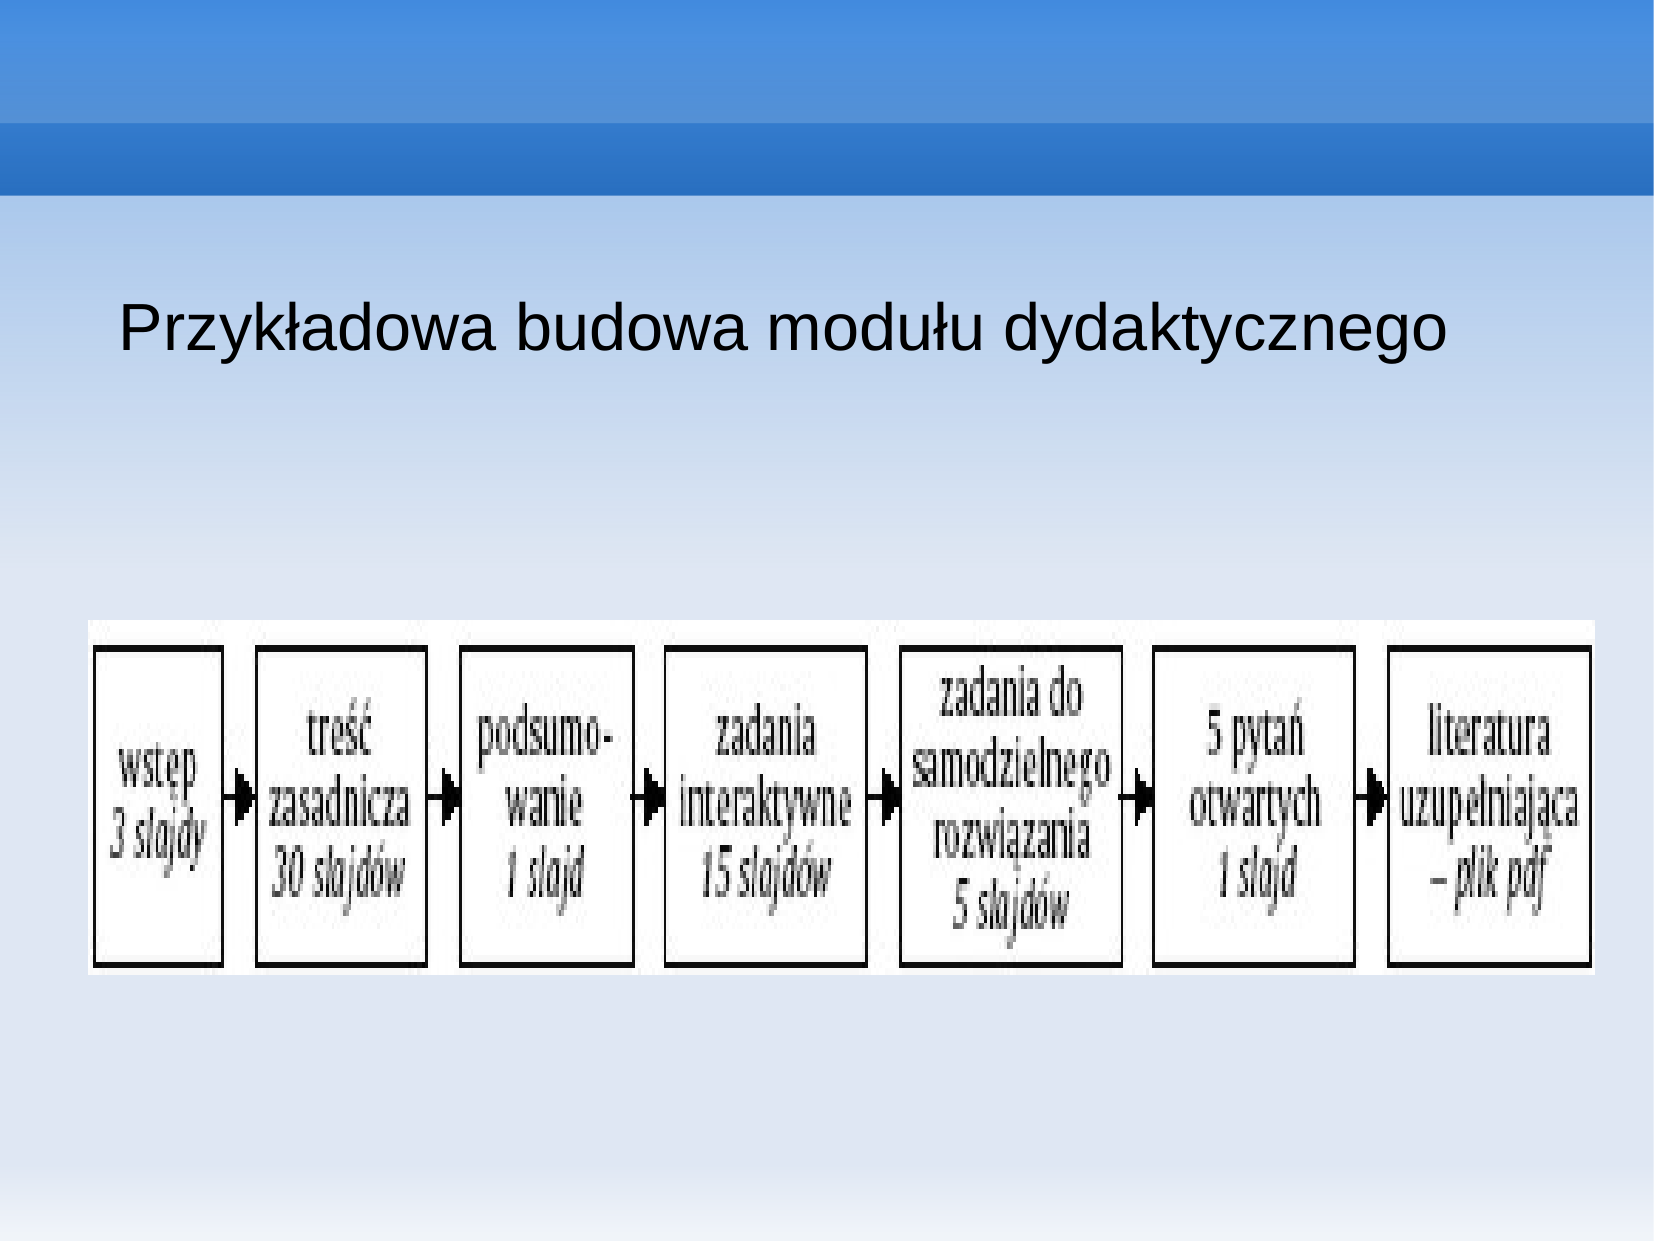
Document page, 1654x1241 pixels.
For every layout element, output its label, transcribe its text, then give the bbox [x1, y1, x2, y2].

title [76, 7, 1565, 200]
picture [0, 0, 1654, 1241]
list Przykładowa budowa modułu dydaktycznego [82, 290, 1571, 1094]
